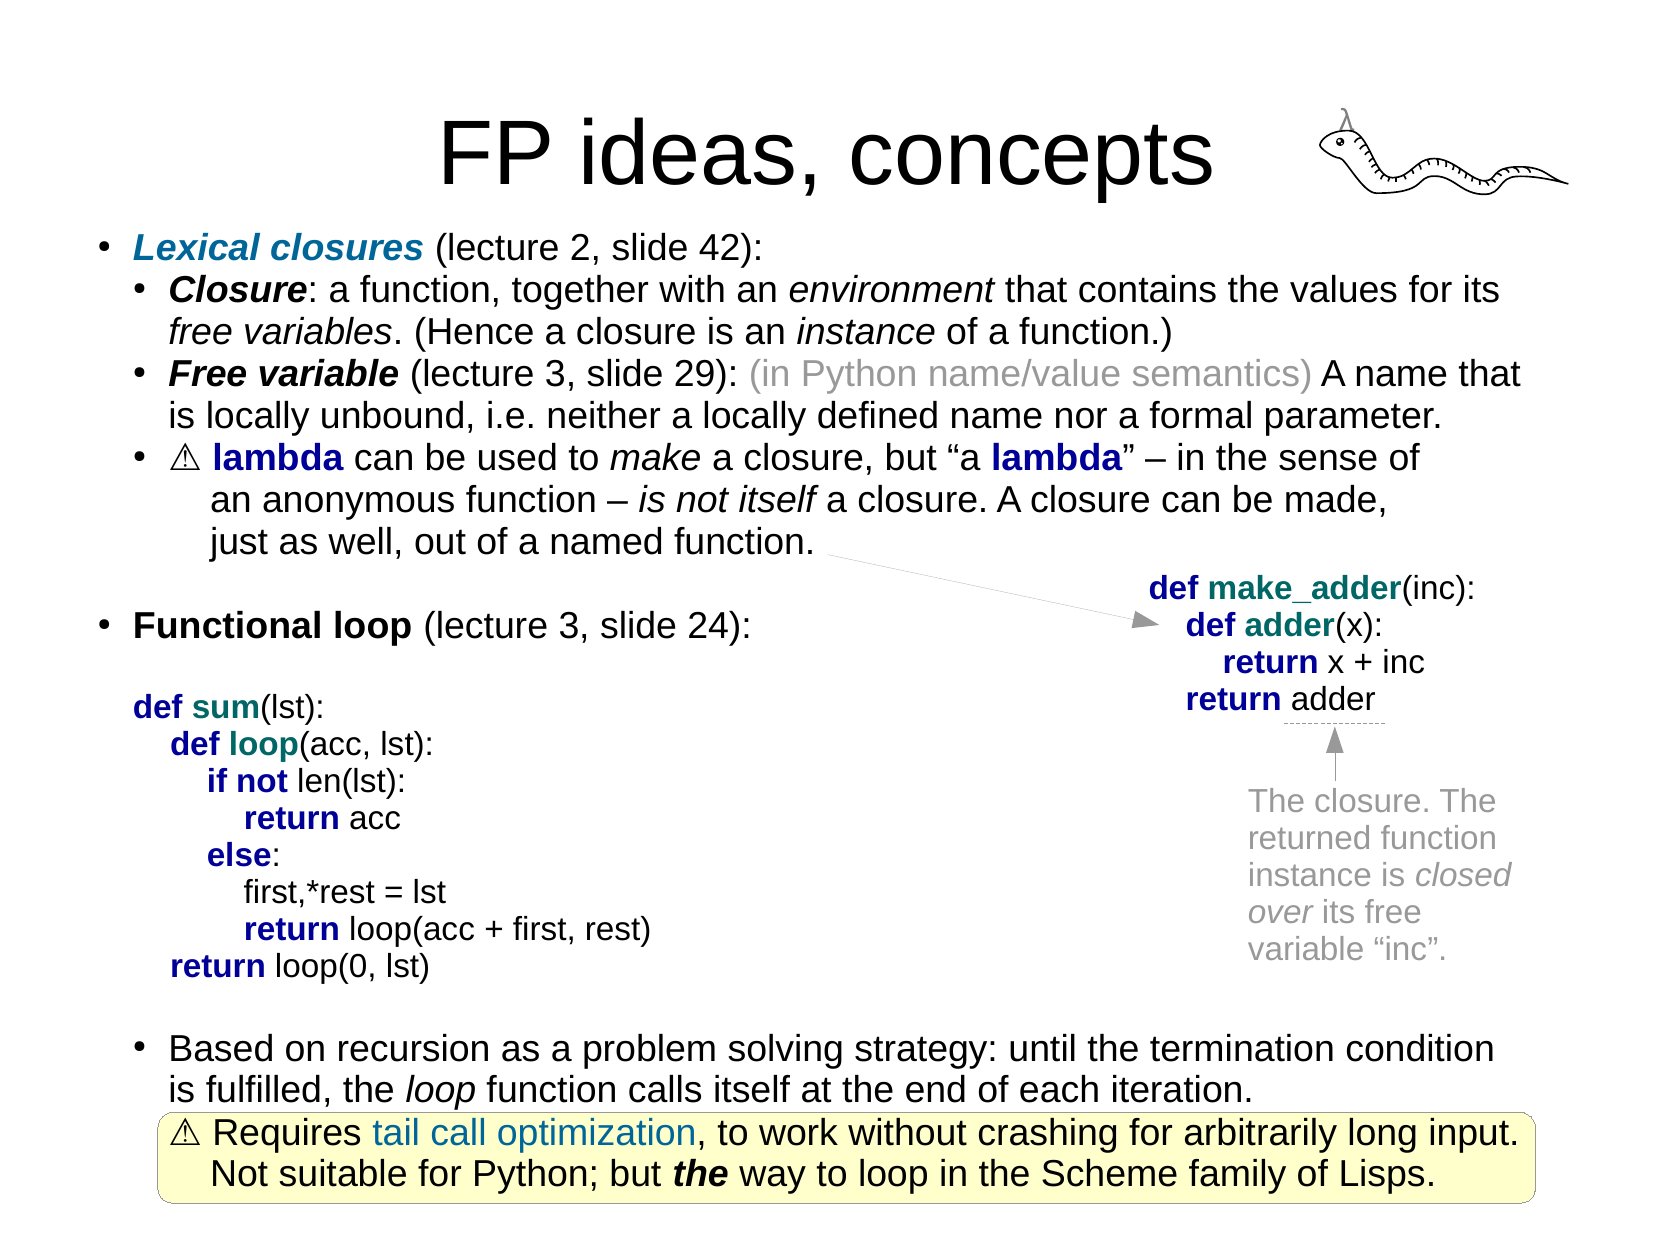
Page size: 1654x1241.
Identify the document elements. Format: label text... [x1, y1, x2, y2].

text_box def make_adder(inc): def adder(x): return x + inc return adder [1062, 562, 1532, 746]
text_box The closure. The returned function instance is closed over its free variable “inc”. [1233, 774, 1527, 978]
text_box Lexical closures (lecture 2, slide 42): Closure: a function, together with an environment that contains the values for its free variables. (Hence a closure is an instance of a function.) Free variable (lecture 3, slide 29): (in Python name/value semantics) A name that is locally unbound, i.e. neither a locally defined name nor a formal parameter. ⚠ lambda can be used to make a closure, but “a lambda” – in the sense of an anonymous function – is not itself a closure. A closure can be made, just as well, out of a named function. Functional loop (lecture 3, slide 24): def sum(lst): def loop(acc, lst): if not len(lst): return acc else: first,*rest = lst return loop(acc + first, rest) return loop(0, lst) Based on recursion as a problem solving strategy: until the termination condition is fulfilled, the loop function calls itself at the end of each iteration. ⚠ Requires tail call optimization, to work without crashing for arbitrarily long input. Not suitable for Python; but the way to loop in the Scheme family of Lisps. [82, 219, 1561, 1207]
picture [1319, 107, 1569, 196]
title FP ideas, concepts [82, 49, 1571, 257]
